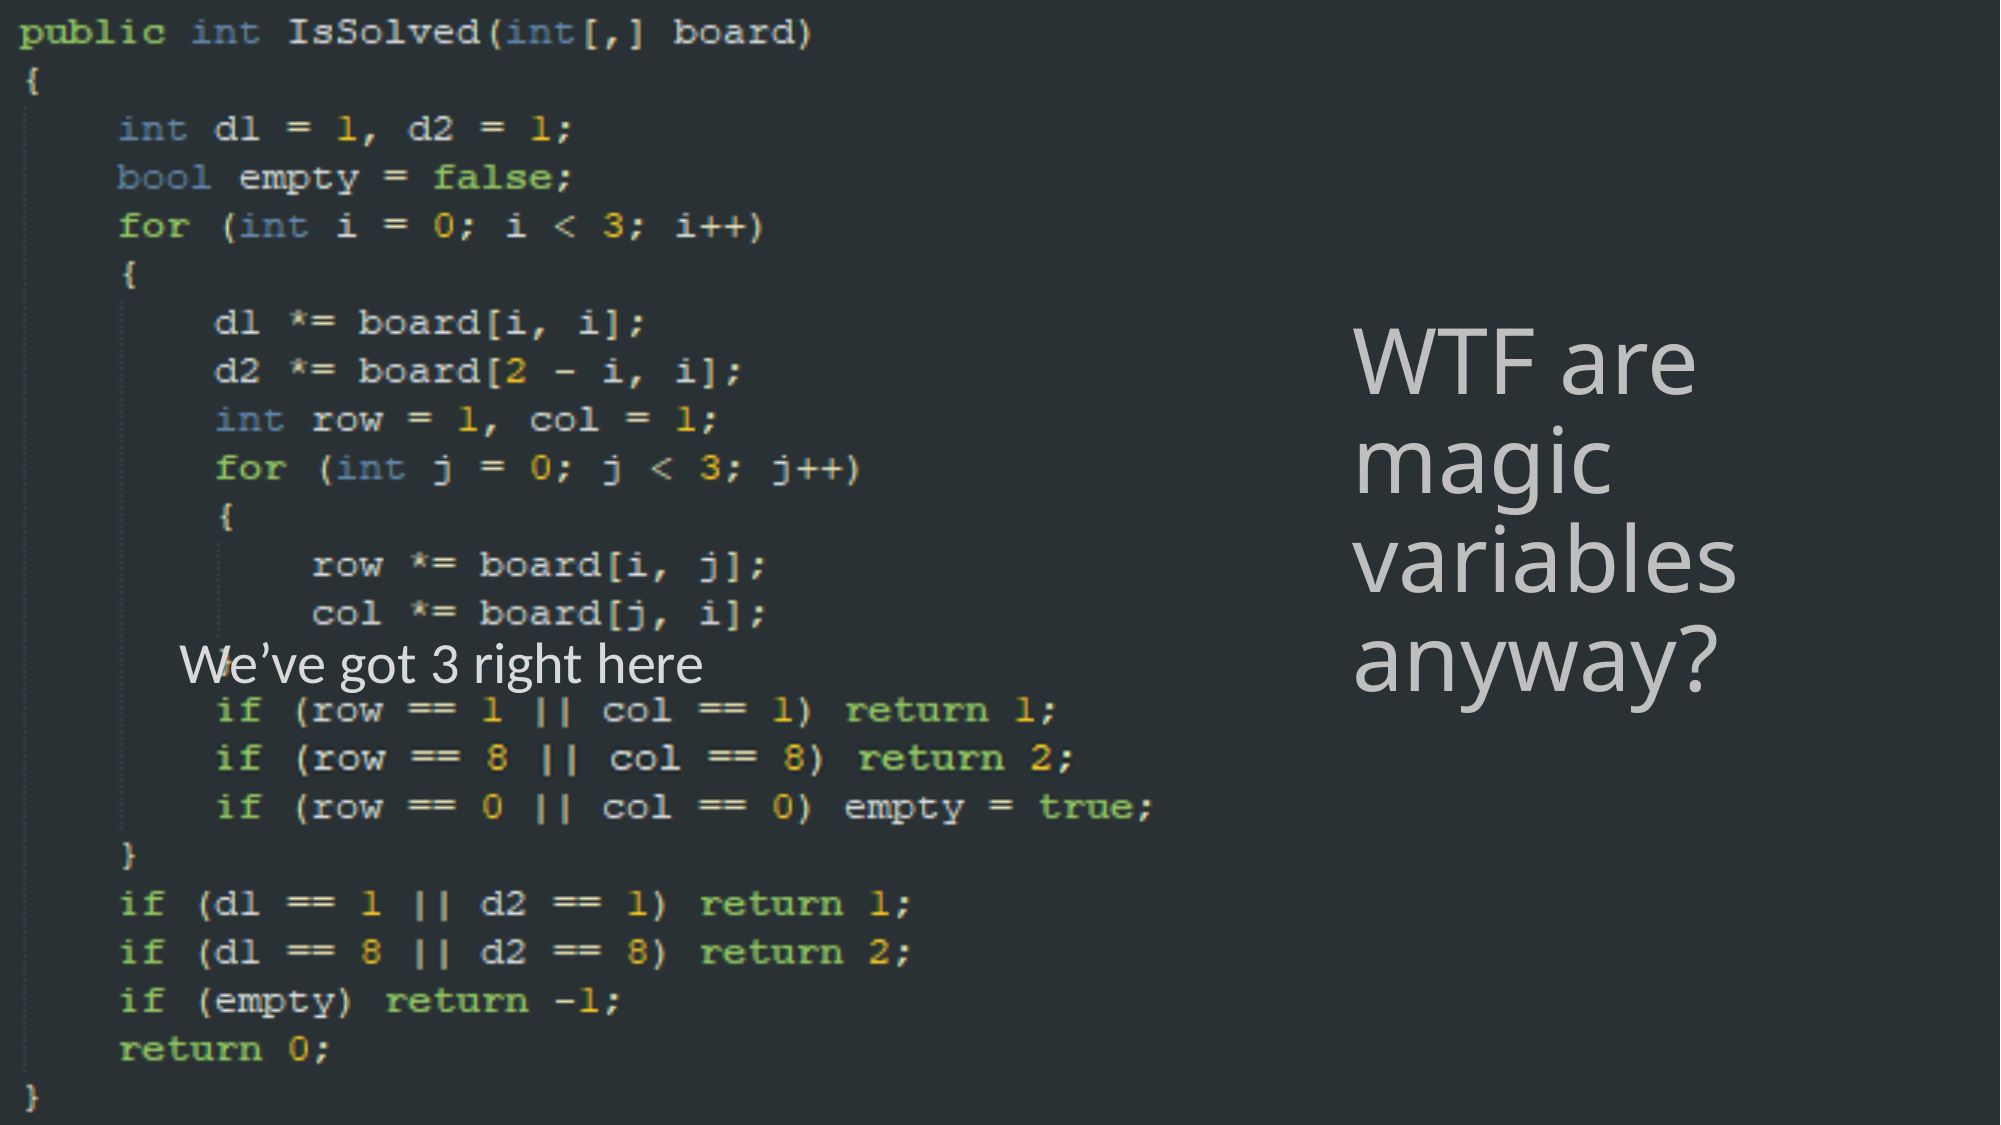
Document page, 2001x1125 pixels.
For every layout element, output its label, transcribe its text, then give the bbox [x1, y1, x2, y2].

picture [0, 0, 1237, 1125]
title WTF are magic variables anyway? [1337, 59, 1901, 968]
text_box We’ve got 3 right here [164, 617, 1439, 704]
